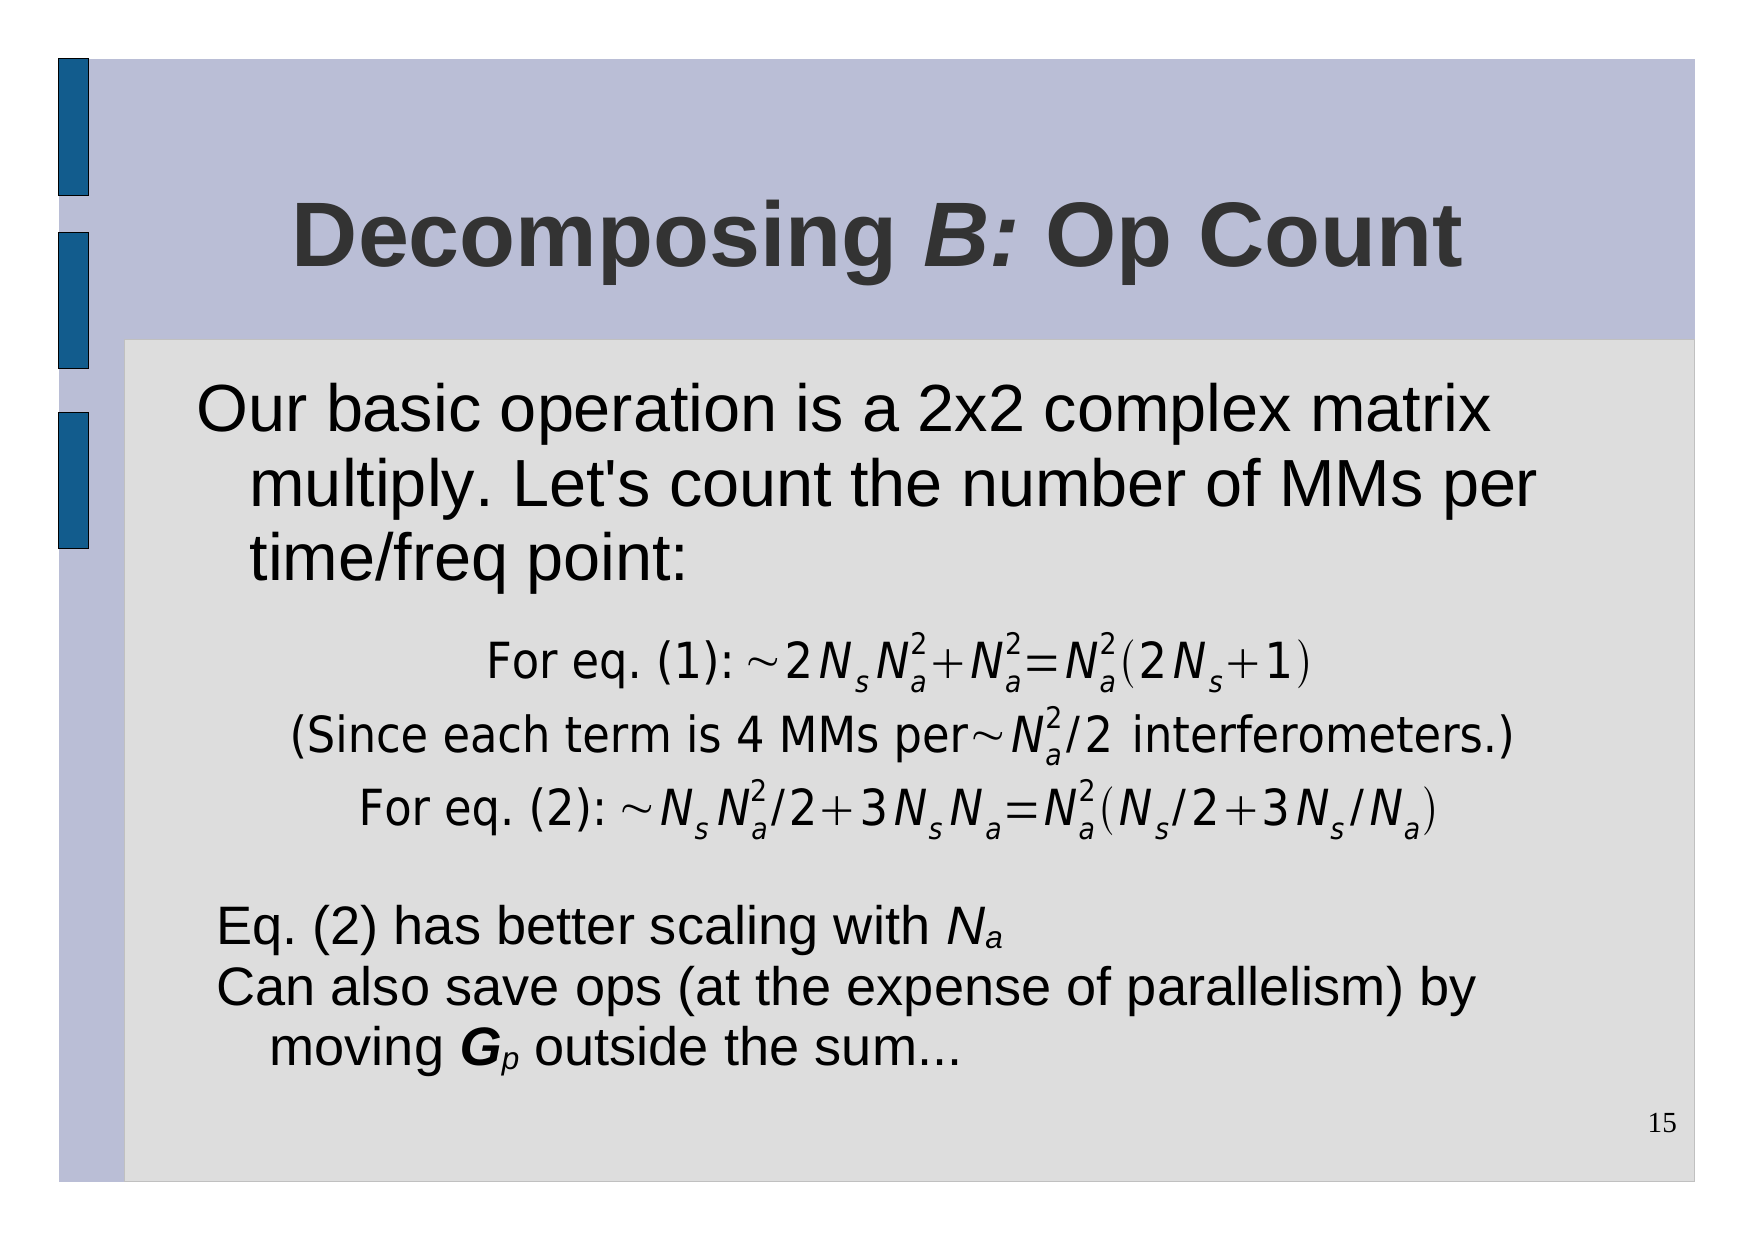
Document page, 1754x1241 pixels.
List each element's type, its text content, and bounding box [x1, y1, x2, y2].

list Eq. (2) has better scaling with Na Can also save ops (at the expense of parallelism) by moving Gp outside the sum... [198, 895, 1597, 1147]
list Our basic operation is a 2x2 complex matrix multiply. Let's count the number of MMs per time/freq point: [178, 370, 1577, 622]
chart [283, 626, 1513, 847]
title Decomposing B: Op Count [178, 141, 1577, 329]
